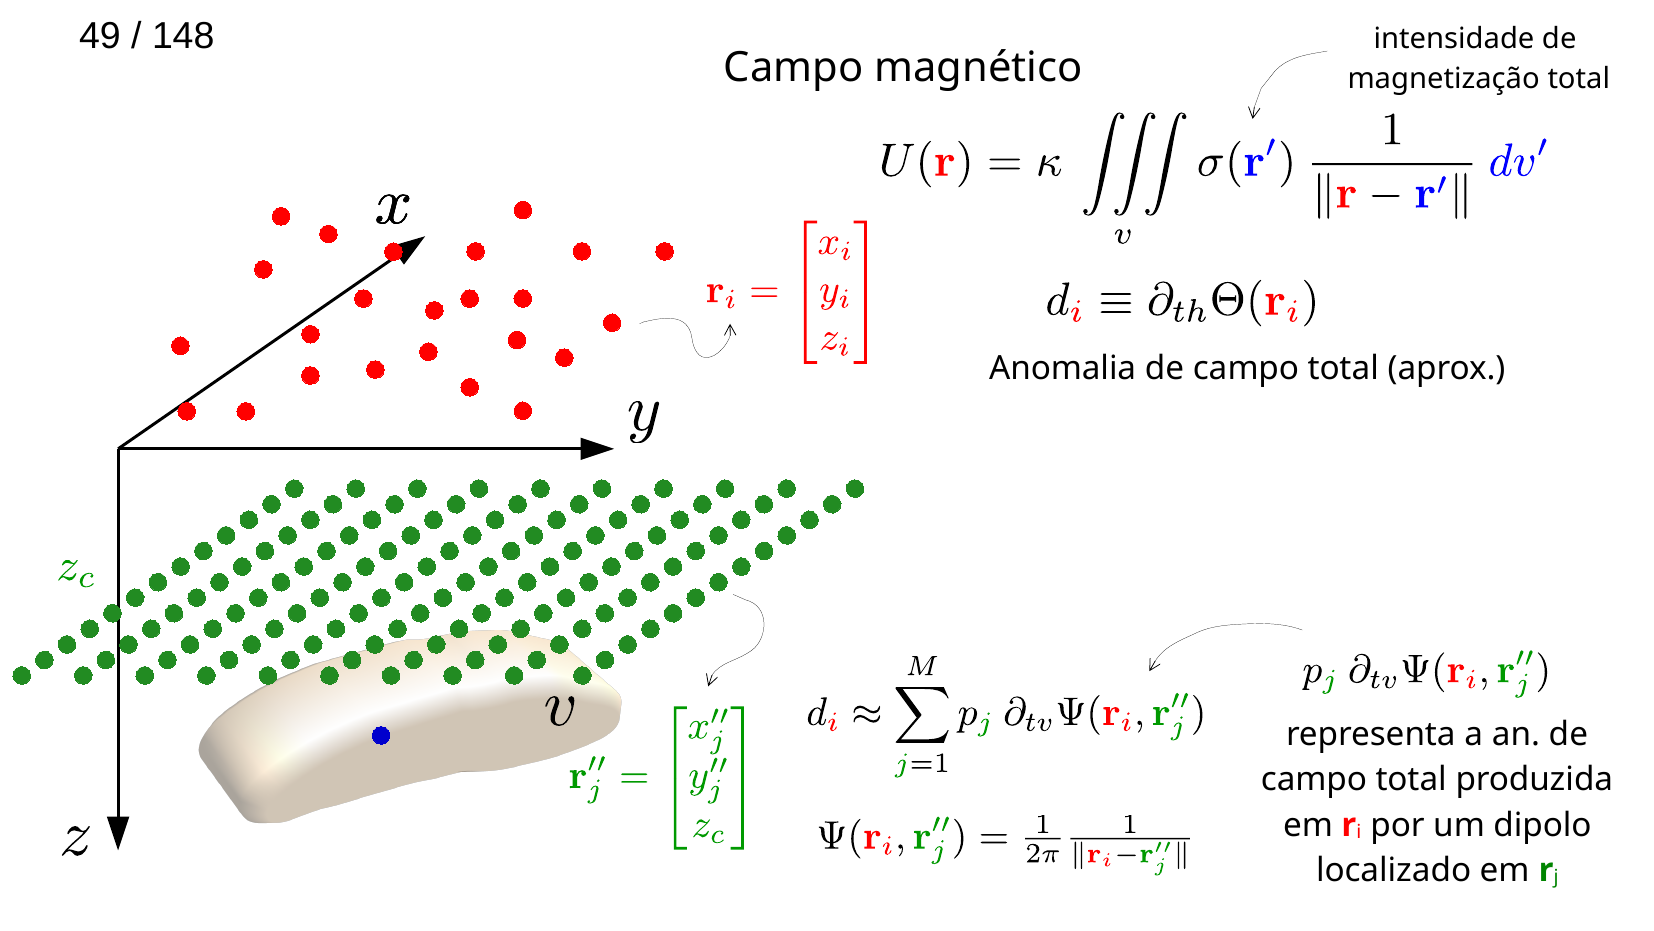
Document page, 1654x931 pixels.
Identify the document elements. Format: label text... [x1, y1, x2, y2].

text_box [709, 526, 728, 545]
text_box [103, 604, 122, 623]
text_box [35, 651, 54, 669]
text_box [618, 635, 637, 654]
text_box [304, 635, 323, 654]
text_box [119, 635, 138, 654]
text_box [220, 651, 238, 669]
text_box [388, 619, 407, 638]
text_box [495, 588, 514, 607]
picture [626, 401, 662, 443]
text_box [317, 542, 336, 560]
text_box [508, 495, 527, 514]
text_box [384, 242, 403, 261]
text_box [425, 301, 444, 320]
text_box [463, 526, 482, 545]
text_box [450, 619, 468, 638]
text_box [502, 542, 520, 560]
text_box [518, 573, 537, 592]
text_box [149, 573, 167, 592]
text_box [732, 557, 751, 576]
text_box [443, 666, 462, 685]
text_box [233, 557, 252, 576]
text_box [693, 495, 712, 514]
text_box [379, 542, 397, 560]
text_box [625, 542, 644, 560]
text_box [365, 635, 384, 654]
text_box [547, 510, 566, 529]
text_box [440, 542, 459, 560]
text_box [514, 201, 532, 219]
text_box [327, 619, 345, 638]
text_box [573, 242, 591, 261]
text_box [301, 510, 320, 529]
text_box [456, 573, 475, 592]
text_box [846, 479, 864, 498]
picture [566, 704, 759, 852]
text_box [664, 604, 682, 623]
text_box [609, 510, 627, 529]
text_box [460, 289, 479, 308]
text_box Anomalia de campo total (aprox.) [974, 336, 1497, 388]
text_box [301, 366, 320, 385]
text_box [324, 495, 342, 514]
text_box [527, 651, 546, 669]
text_box [586, 526, 605, 545]
text_box [557, 588, 575, 607]
text_box [171, 557, 190, 576]
text_box [488, 635, 507, 654]
text_box intensidade de magnetização total [1332, 17, 1616, 97]
text_box [470, 479, 488, 498]
text_box [372, 588, 391, 607]
text_box [395, 573, 413, 592]
text_box [486, 510, 504, 529]
text_box [411, 604, 430, 623]
text_box [142, 619, 161, 638]
text_box [593, 479, 611, 498]
text_box [254, 260, 273, 279]
text_box [226, 604, 245, 623]
text_box [240, 510, 258, 529]
text_box [618, 588, 637, 607]
text_box [259, 666, 277, 685]
text_box [686, 542, 705, 560]
text_box [74, 666, 93, 685]
text_box [508, 331, 526, 349]
text_box [382, 666, 400, 685]
text_box [210, 573, 229, 592]
text_box [187, 588, 206, 607]
text_box [272, 573, 290, 592]
text_box [320, 666, 339, 685]
picture [1043, 278, 1322, 329]
text_box [550, 635, 569, 654]
text_box [709, 573, 728, 592]
text_box [58, 635, 76, 654]
text_box [777, 479, 796, 498]
text_box [366, 360, 385, 379]
text_box [631, 495, 650, 514]
text_box [525, 526, 543, 545]
text_box [217, 526, 235, 545]
text_box [419, 342, 438, 361]
text_box [664, 557, 682, 576]
picture [816, 815, 1190, 876]
picture [56, 560, 95, 588]
text_box [262, 495, 281, 514]
text_box [573, 666, 592, 685]
text_box [670, 510, 689, 529]
text_box [256, 542, 274, 560]
text_box [427, 635, 446, 654]
text_box <number> / 148 [0, 0, 240, 71]
text_box [401, 526, 420, 545]
text_box [158, 651, 177, 669]
text_box [479, 557, 498, 576]
text_box [177, 402, 196, 421]
text_box [171, 336, 190, 355]
text_box [181, 635, 199, 654]
text_box [447, 495, 466, 514]
text_box [285, 479, 304, 498]
text_box [716, 479, 734, 498]
text_box [648, 526, 666, 545]
picture [543, 696, 578, 726]
text_box [573, 619, 592, 638]
text_box [265, 619, 284, 638]
text_box [511, 619, 530, 638]
text_box [288, 604, 306, 623]
text_box [408, 479, 427, 498]
picture [374, 194, 413, 224]
text_box [800, 510, 819, 529]
text_box [755, 495, 773, 514]
text_box [249, 588, 268, 607]
text_box [340, 526, 359, 545]
text_box [513, 289, 532, 308]
text_box [372, 726, 390, 745]
text_box [236, 402, 255, 421]
text_box [363, 510, 381, 529]
text_box [310, 588, 329, 607]
text_box [194, 542, 213, 560]
text_box [319, 225, 338, 243]
text_box [570, 495, 589, 514]
text_box [531, 479, 550, 498]
text_box [97, 651, 115, 669]
text_box [281, 651, 300, 669]
text_box [197, 666, 216, 685]
text_box [655, 242, 674, 261]
text_box [354, 289, 373, 308]
text_box [301, 325, 320, 344]
text_box [732, 510, 751, 529]
text_box [641, 573, 660, 592]
text_box [472, 604, 491, 623]
text_box [563, 542, 582, 560]
text_box representa a an. de campo total produzida em ri por um dipolo localizado em rj [1246, 702, 1630, 892]
text_box [603, 313, 621, 332]
text_box [343, 651, 361, 669]
text_box [346, 479, 365, 498]
text_box [333, 573, 352, 592]
text_box [404, 651, 423, 669]
text_box [777, 526, 796, 545]
text_box [278, 526, 297, 545]
text_box [466, 242, 485, 261]
text_box [272, 207, 290, 226]
text_box [417, 557, 436, 576]
text_box [596, 651, 614, 669]
text_box [823, 495, 842, 514]
text_box [755, 542, 773, 560]
text_box [595, 604, 614, 623]
text_box [654, 479, 673, 498]
text_box [242, 635, 261, 654]
text_box [356, 557, 375, 576]
text_box [349, 604, 368, 623]
text_box [12, 666, 31, 685]
text_box [579, 573, 598, 592]
text_box [434, 588, 452, 607]
text_box [555, 348, 574, 367]
text_box [294, 557, 313, 576]
text_box [686, 588, 705, 607]
text_box [534, 604, 553, 623]
picture [704, 112, 1548, 366]
picture [806, 656, 1207, 778]
text_box [505, 666, 523, 685]
text_box [203, 619, 222, 638]
text_box [424, 510, 443, 529]
text_box [641, 619, 660, 638]
text_box [460, 378, 479, 397]
text_box [602, 557, 621, 576]
text_box [80, 619, 99, 638]
picture [1302, 650, 1552, 698]
text_box [514, 401, 532, 420]
text_box [126, 588, 145, 607]
text_box Campo magnético [708, 29, 1078, 91]
text_box [466, 651, 485, 669]
text_box [135, 666, 154, 685]
text_box [541, 557, 559, 576]
picture [59, 826, 93, 856]
text_box [385, 495, 404, 514]
text_box [165, 604, 183, 623]
